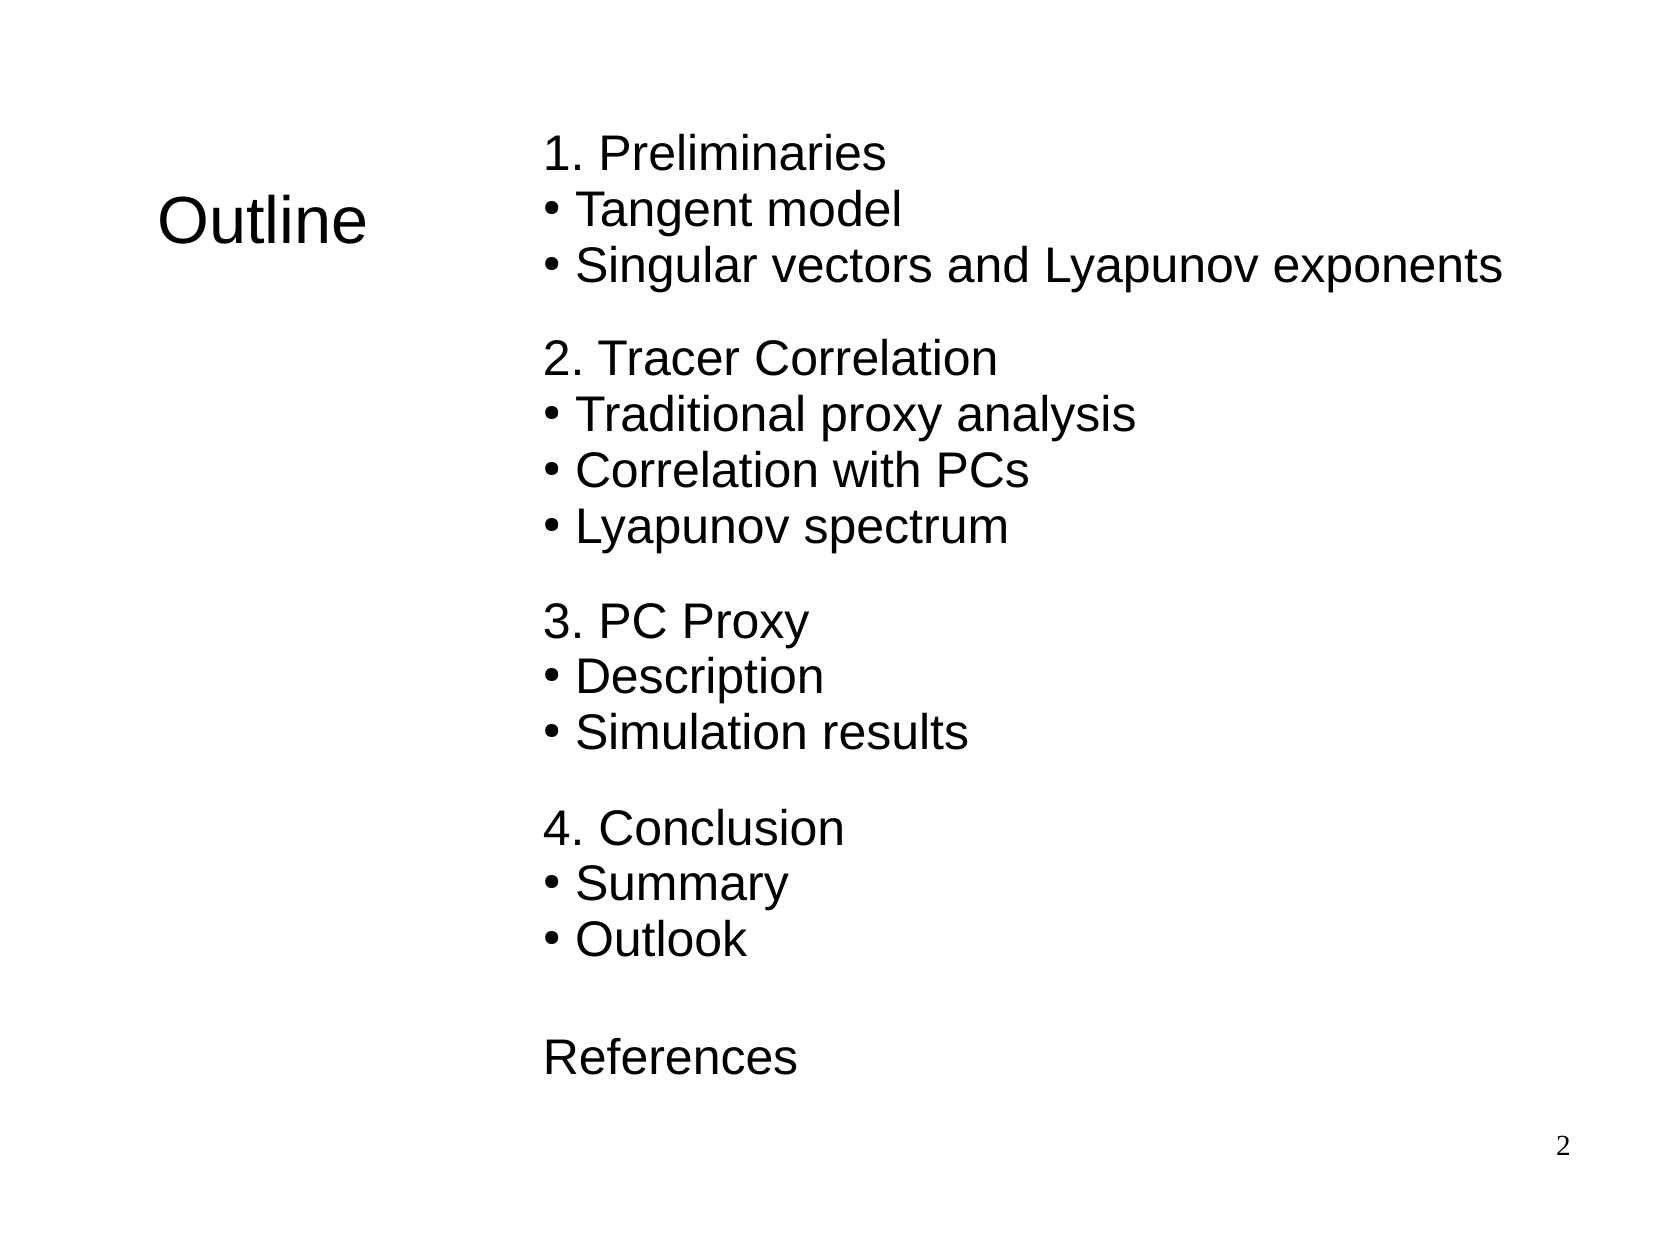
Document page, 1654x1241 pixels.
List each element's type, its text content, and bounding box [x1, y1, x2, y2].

text_box Outline [142, 176, 384, 266]
text_box 1. Preliminaries Tangent model Singular vectors and Lyapunov exponents [528, 118, 1533, 301]
text_box 3. PC Proxy Description Simulation results [528, 585, 985, 768]
text_box 4. Conclusion Summary Outlook [528, 792, 861, 975]
text_box 2. Tracer Correlation Traditional proxy analysis Correlation with PCs Lyapunov spectrum [528, 323, 1151, 562]
text_box References [528, 1021, 814, 1093]
